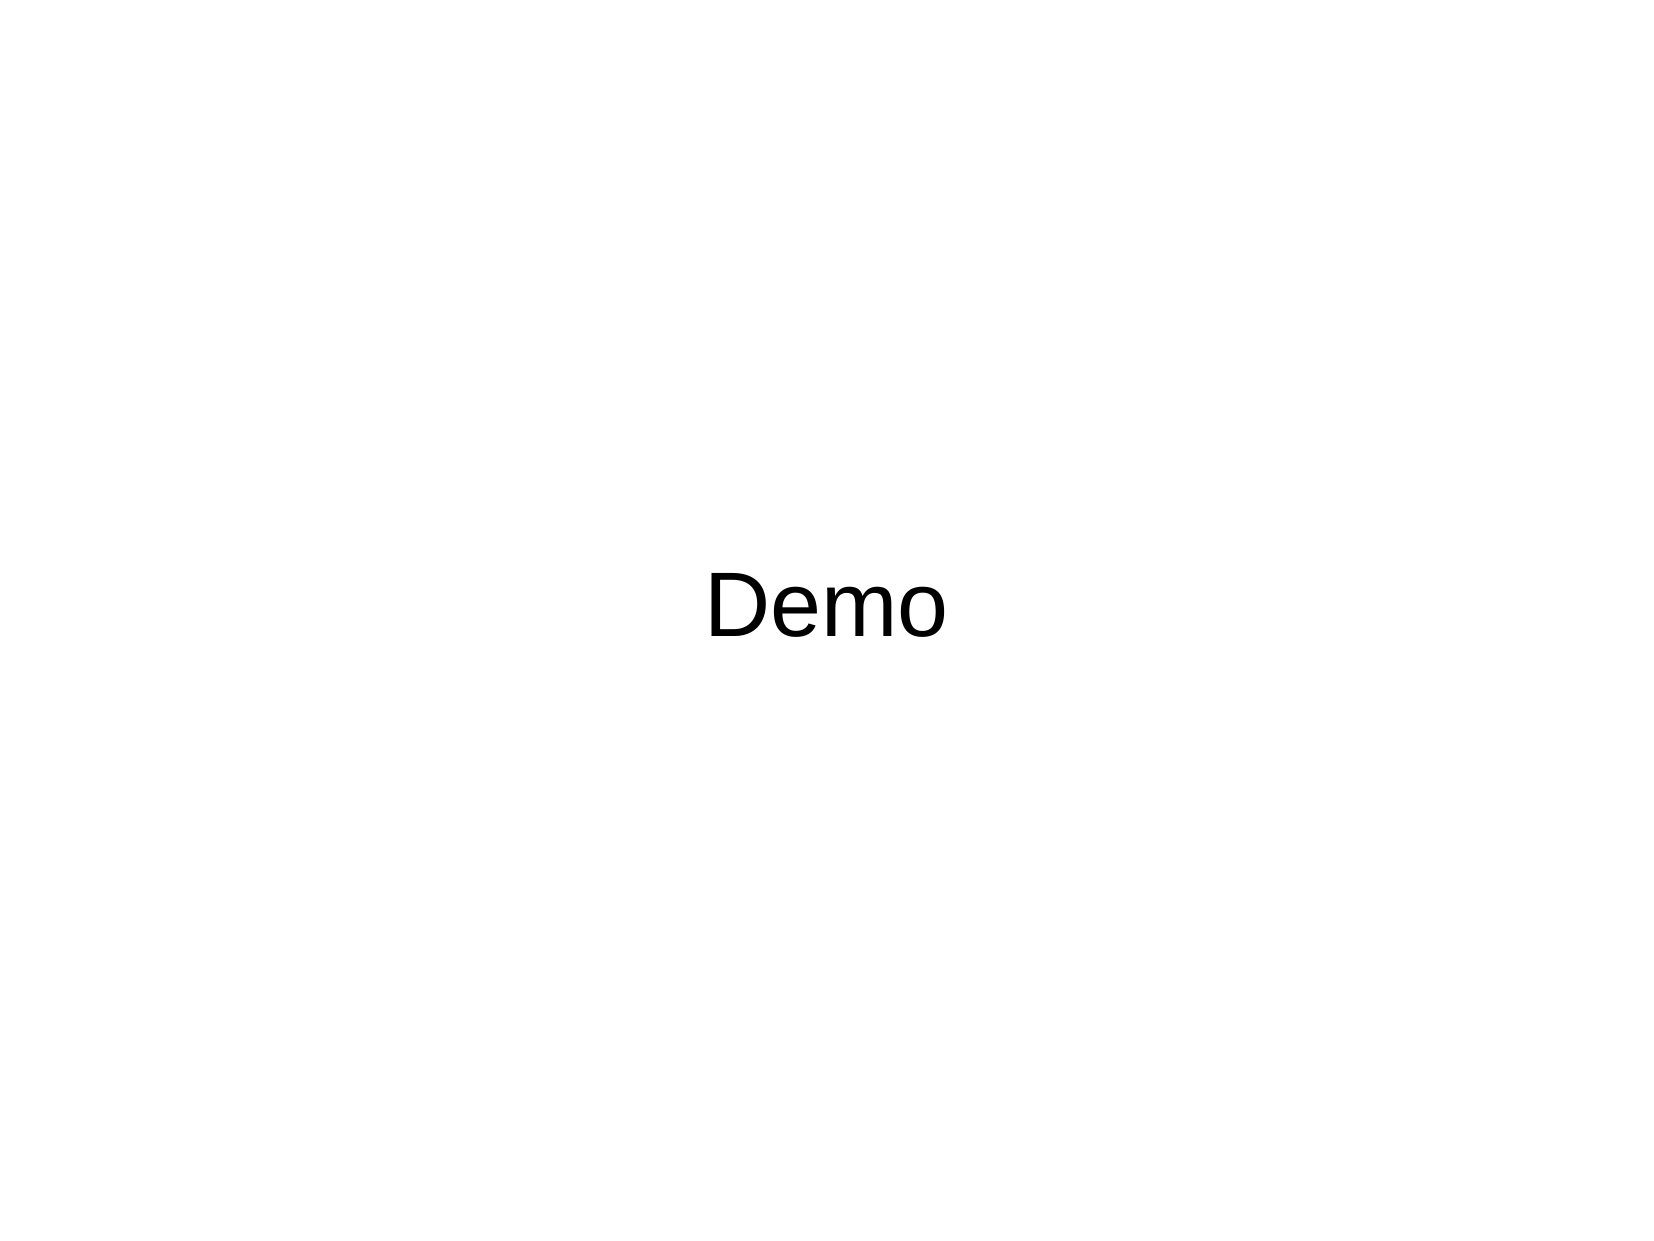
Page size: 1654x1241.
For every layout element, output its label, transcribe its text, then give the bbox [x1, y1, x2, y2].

title Demo [82, 501, 1571, 709]
